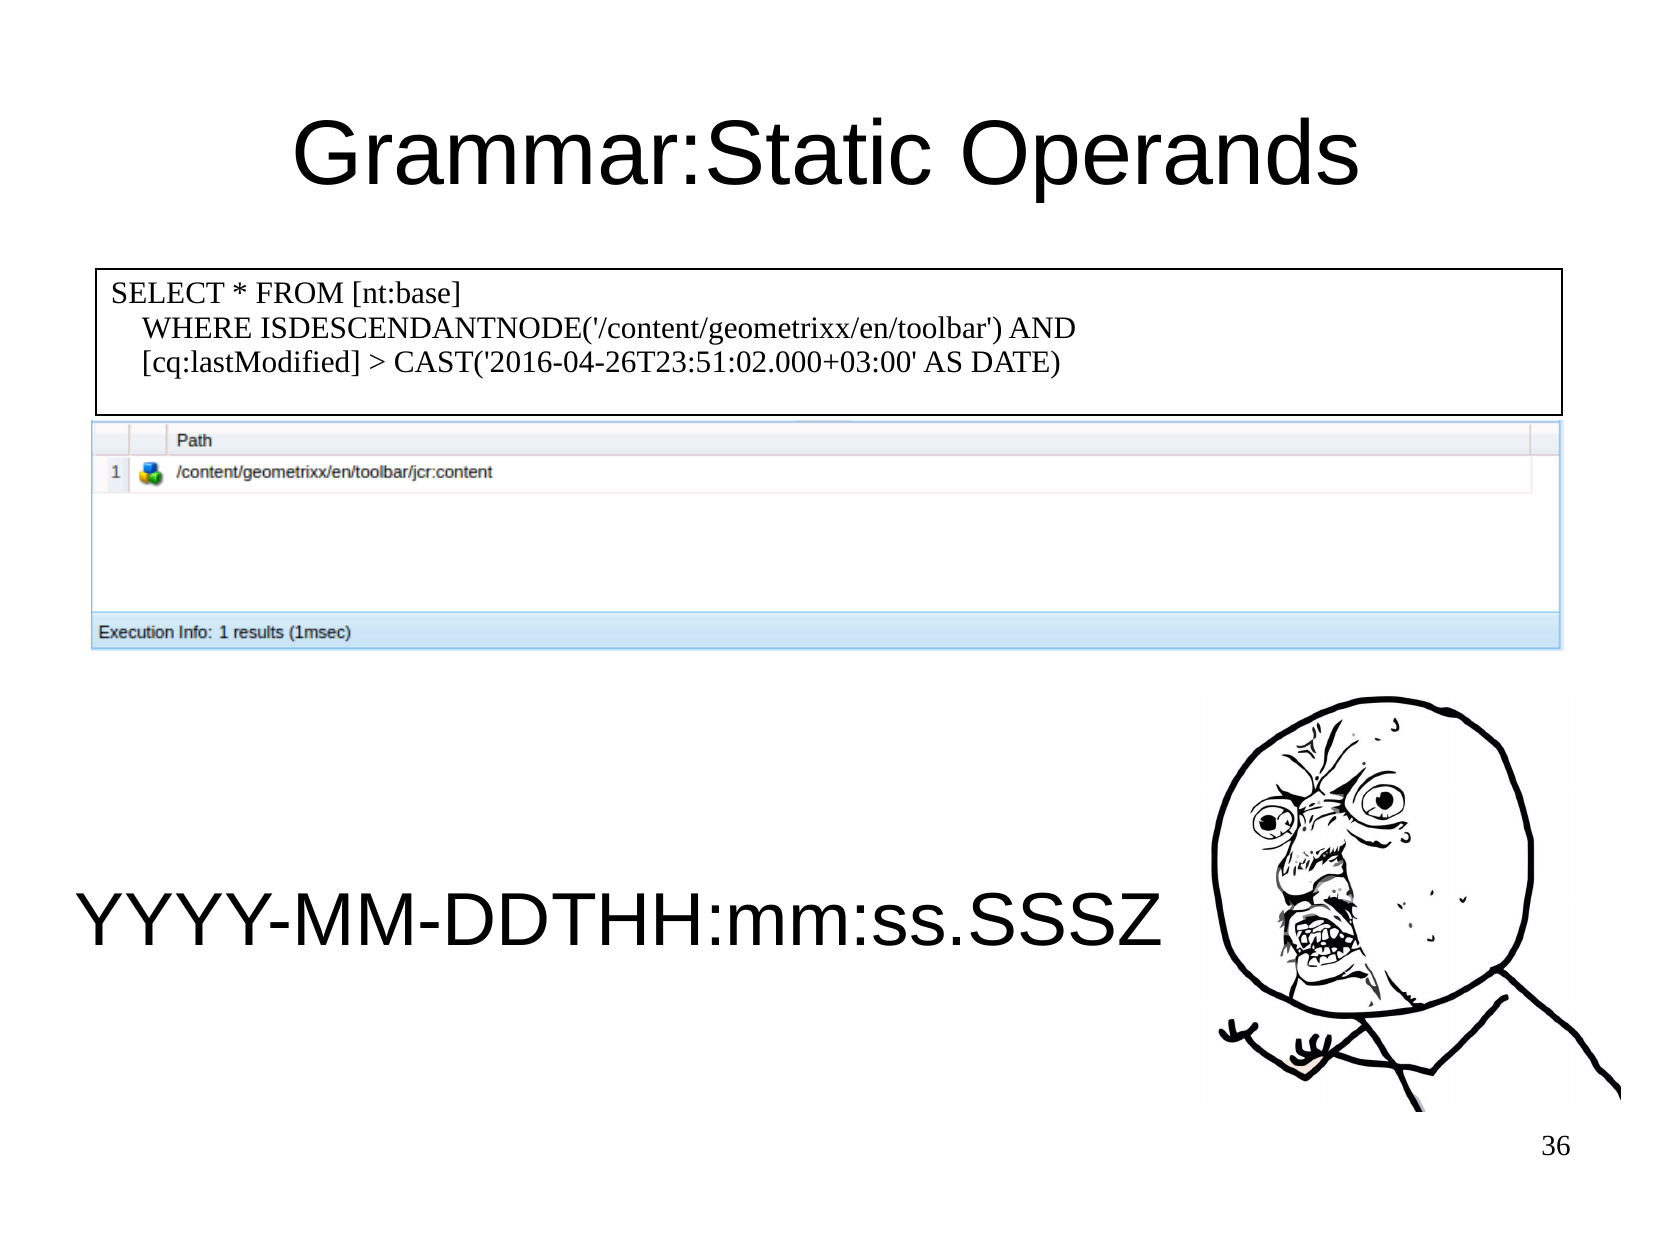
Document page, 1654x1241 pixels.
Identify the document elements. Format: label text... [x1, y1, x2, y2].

picture [1170, 695, 1621, 1112]
title Grammar:Static Operands [83, 49, 1572, 257]
table_header SELECT * FROM [nt:base] WHERE ISDESCENDANTNODE('/content/geometrixx/en/toolbar') AND [cq:lastModified] > CAST('2016-04-26T23:51:02.000+03:00' AS DATE) [97, 270, 1561, 414]
picture [91, 420, 1564, 651]
text_box YYYY-MM-DDTHH:mm:ss.SSSZ [60, 870, 1170, 1053]
